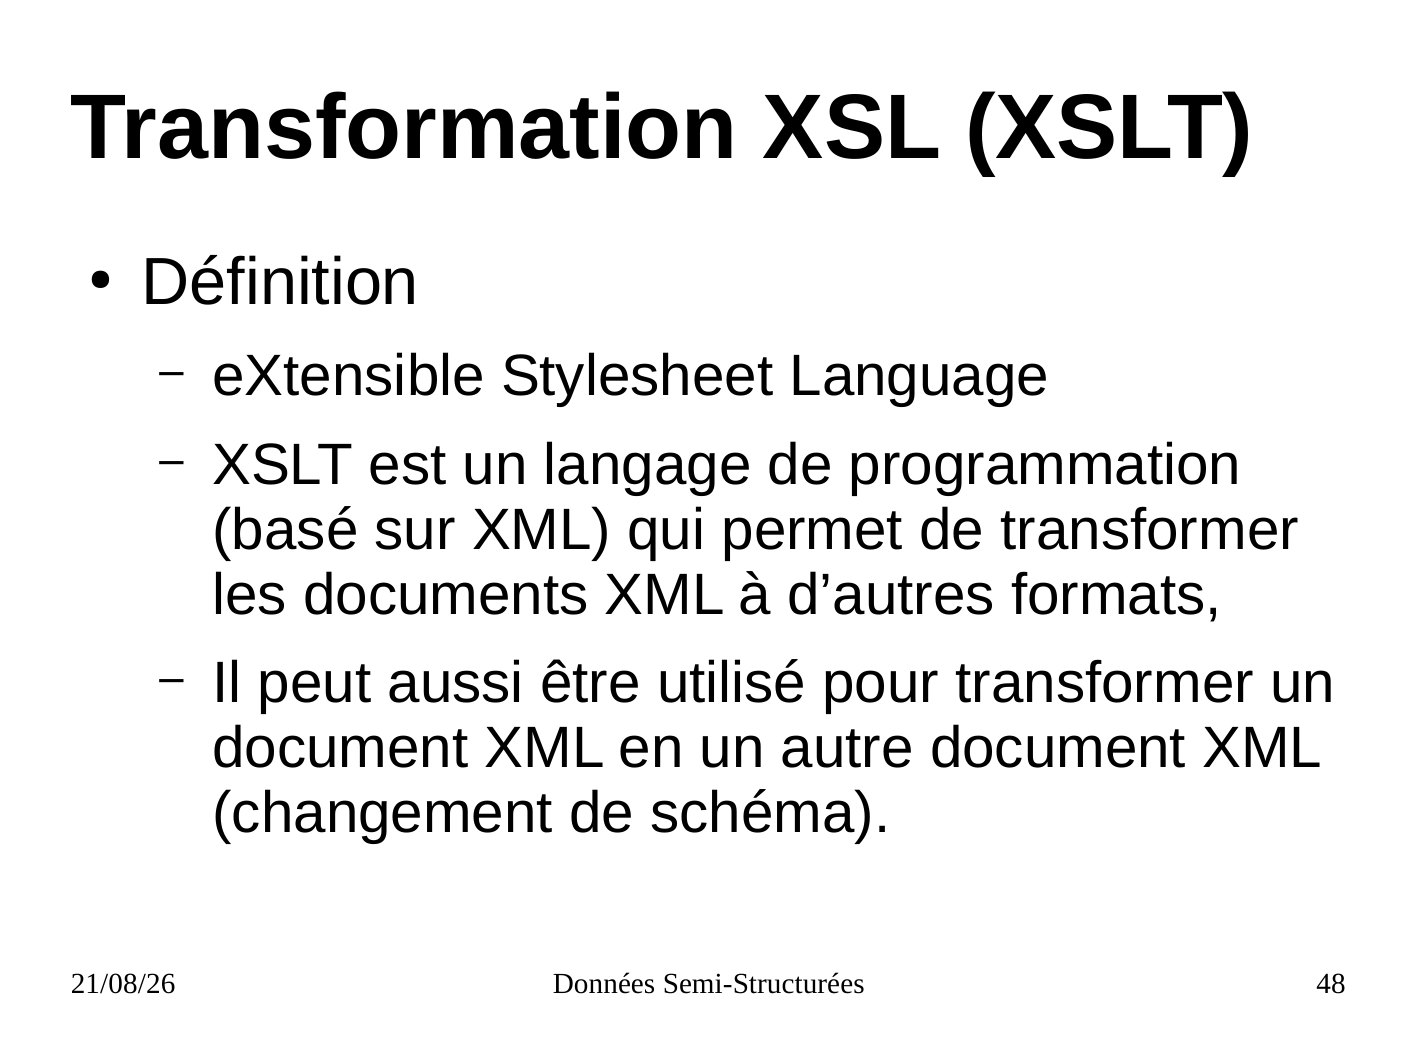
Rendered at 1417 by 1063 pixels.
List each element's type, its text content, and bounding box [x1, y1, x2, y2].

list Définition eXtensible Stylesheet Language XSLT est un langage de programmation (basé sur XML) qui permet de transformer les documents XML à d’autres formats, Il peut aussi être utilisé pour transformer un document XML en un autre document XML (changement de schéma). [70, 244, 1346, 925]
title Transformation XSL (XSLT) [70, 42, 1346, 212]
